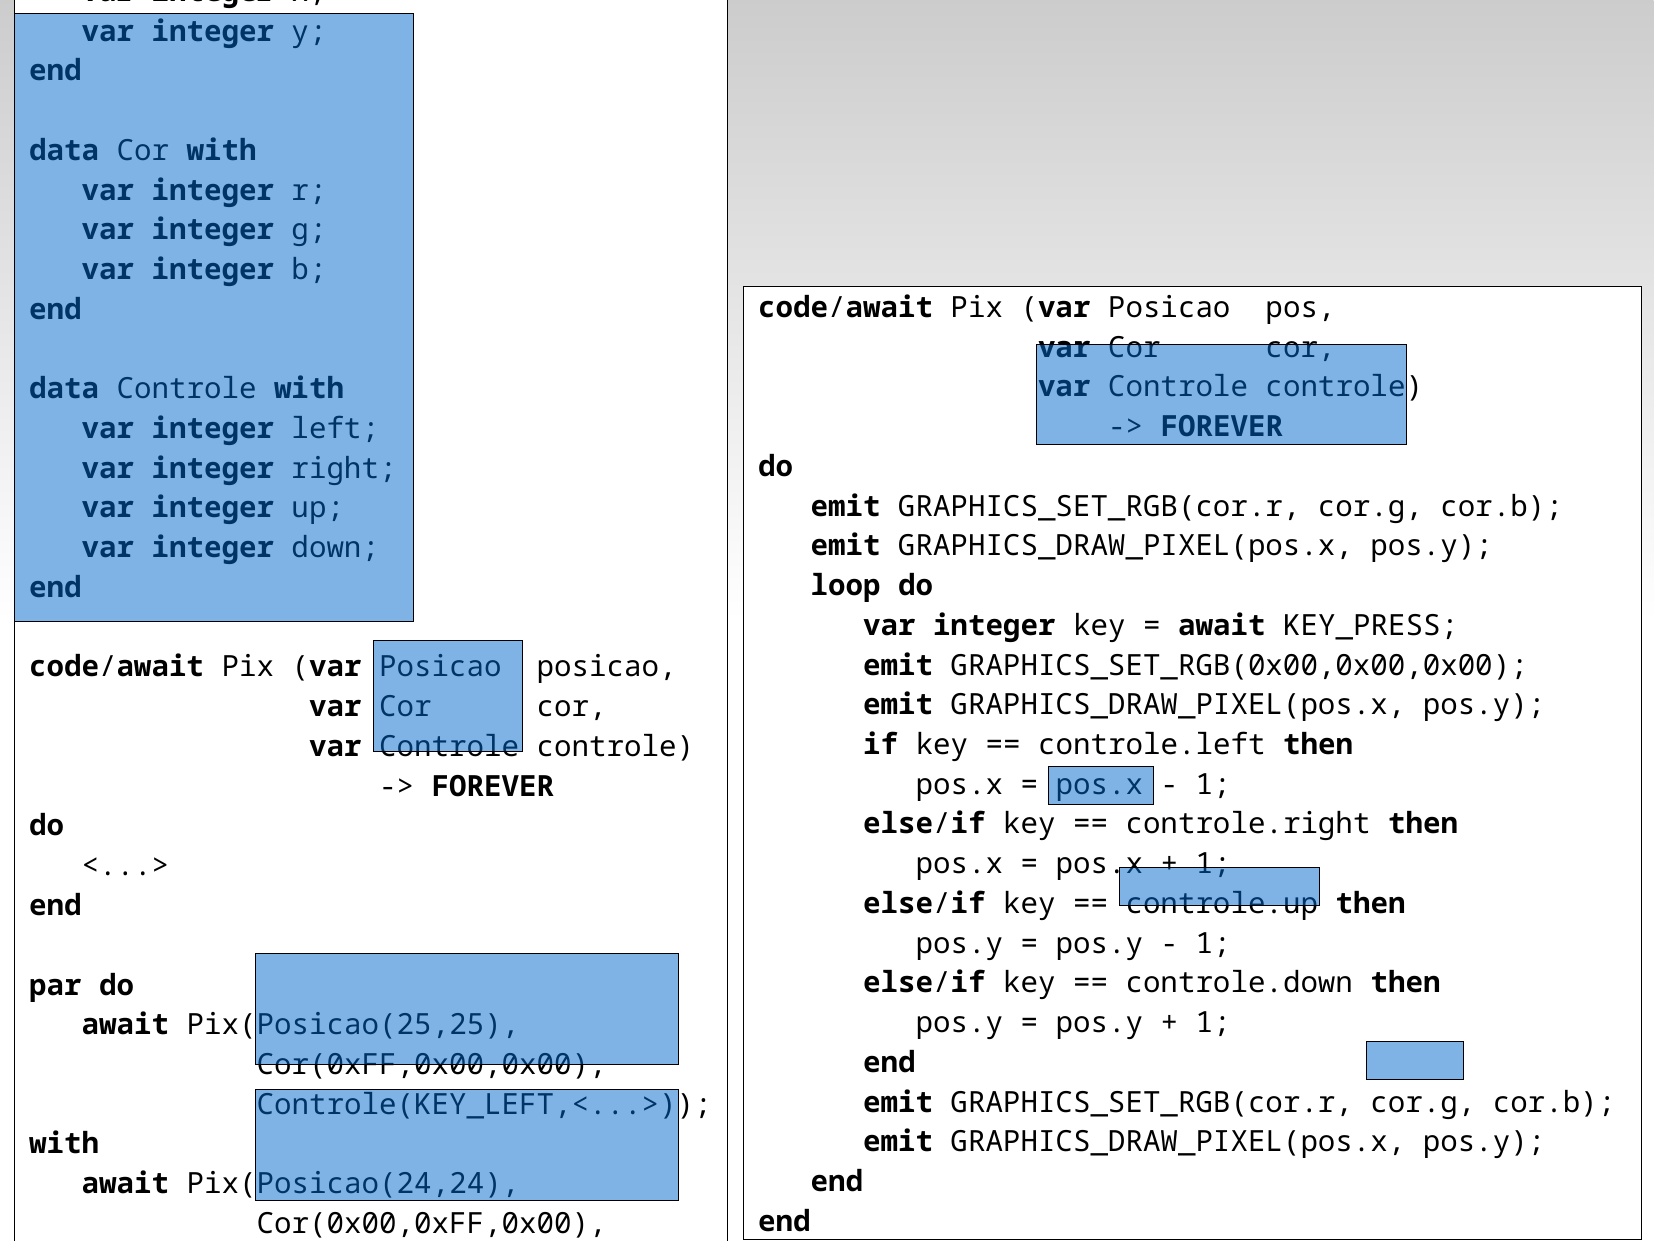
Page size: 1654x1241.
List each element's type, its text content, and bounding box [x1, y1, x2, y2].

text_box code/await Pix (var Posicao pos, var Cor cor, var Controle controle) -> FOREVER do emit GRAPHICS_SET_RGB(cor.r, cor.g, cor.b); emit GRAPHICS_DRAW_PIXEL(pos.x, pos.y); loop do var integer key = await KEY_PRESS; emit GRAPHICS_SET_RGB(0x00,0x00,0x00); emit GRAPHICS_DRAW_PIXEL(pos.x, pos.y); if key == controle.left then pos.x = pos.x - 1; else/if key == controle.right then pos.x = pos.x + 1; else/if key == controle.up then pos.y = pos.y - 1; else/if key == controle.down then pos.y = pos.y + 1; end emit GRAPHICS_SET_RGB(cor.r, cor.g, cor.b); emit GRAPHICS_DRAW_PIXEL(pos.x, pos.y); end end [743, 344, 1642, 1182]
text_box data Posicao with var integer x; var integer y; end data Cor with var integer r; var integer g; var integer b; end data Controle with var integer left; var integer right; var integer up; var integer down; end code/await Pix (var Posicao posicao, var Cor cor, var Controle controle) -> FOREVER do <...> end par do await Pix(Posicao(25,25), Cor(0xFF,0x00,0x00), Controle(KEY_LEFT,<...>)); with await Pix(Posicao(24,24), Cor(0x00,0xFF,0x00), Controle(KEY_a,<...>)); end [14, 13, 728, 1239]
text_box [373, 640, 523, 752]
text_box [1048, 766, 1154, 805]
text_box [14, 13, 414, 622]
text_box [1036, 344, 1407, 445]
text_box [1119, 867, 1320, 906]
text_box [1366, 1041, 1464, 1080]
text_box [255, 1089, 679, 1201]
text_box [255, 953, 679, 1065]
